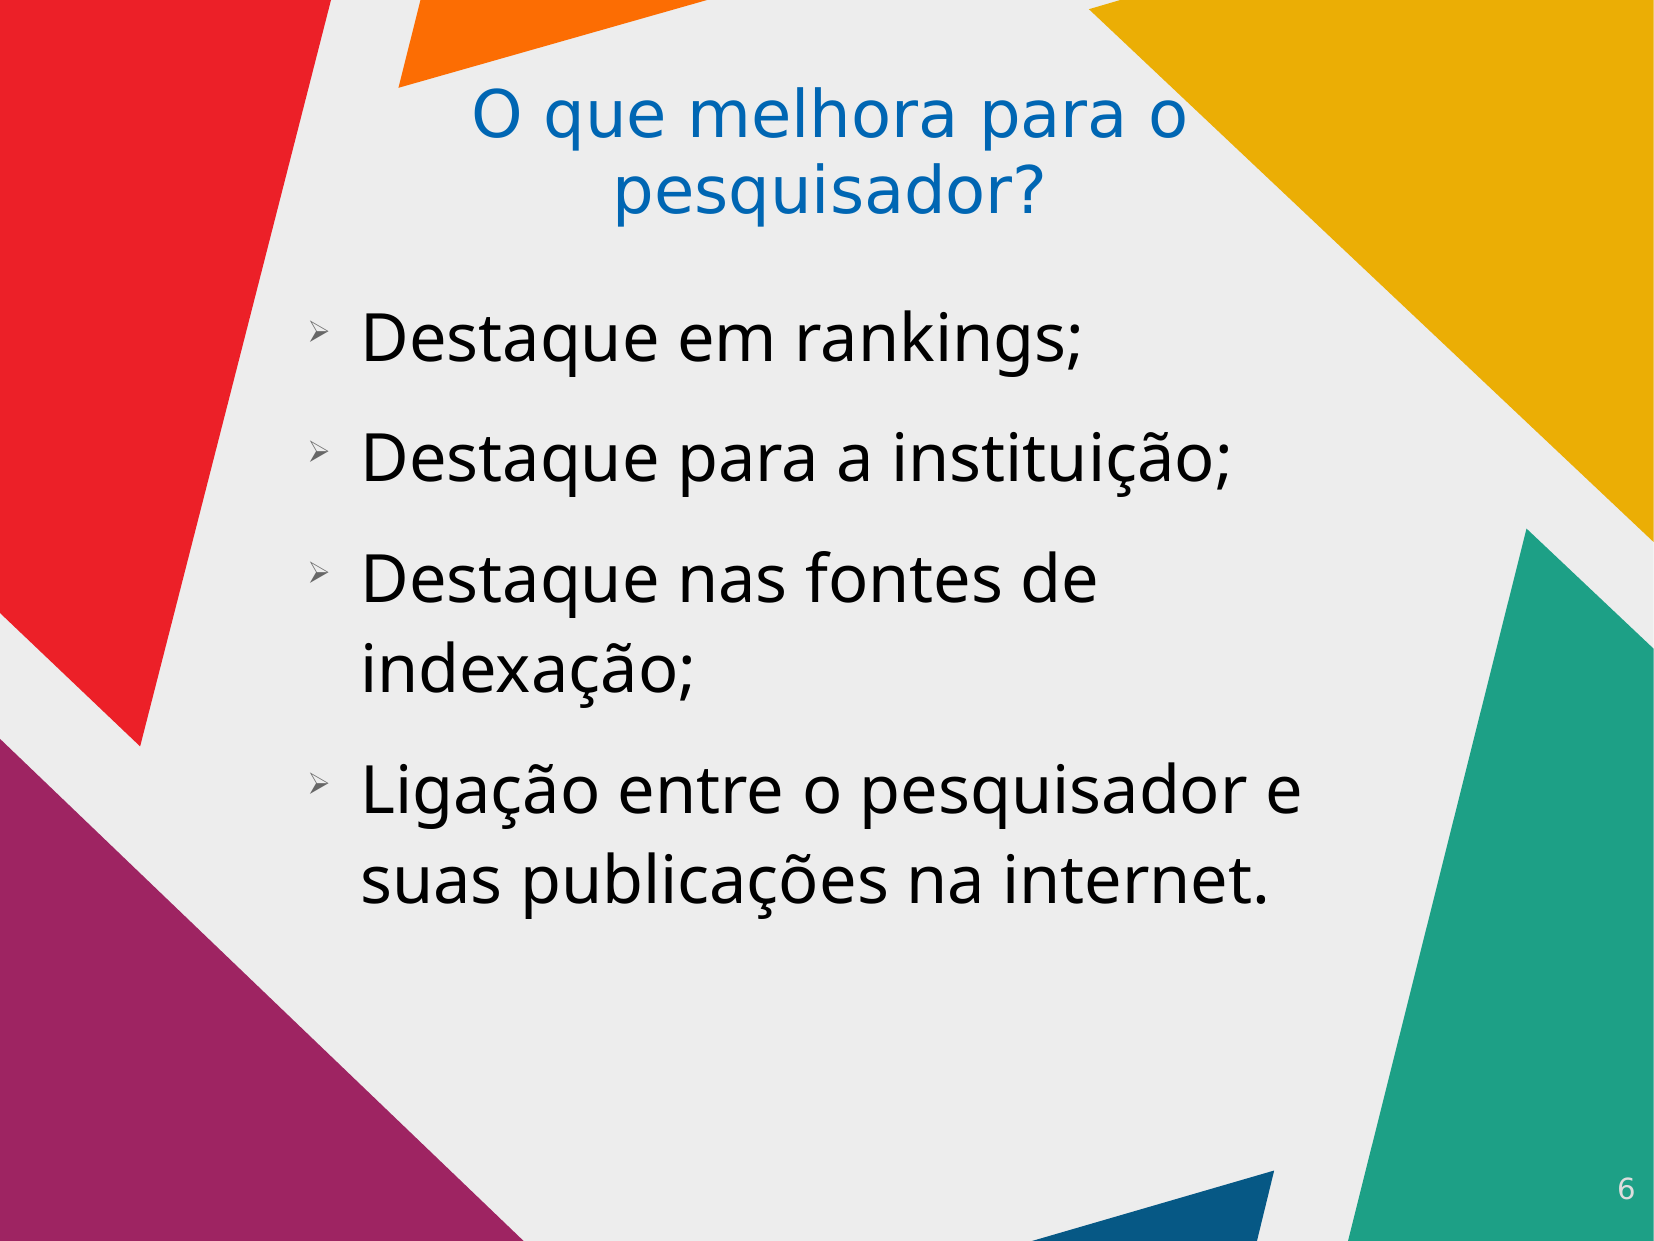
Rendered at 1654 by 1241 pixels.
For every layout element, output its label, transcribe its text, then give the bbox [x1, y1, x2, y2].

title O que melhora para o pesquisador? [289, 49, 1372, 257]
list Destaque em rankings; Destaque para a instituição; Destaque nas fontes de indexação; Ligação entre o pesquisador e suas publicações na internet. [289, 290, 1372, 1090]
